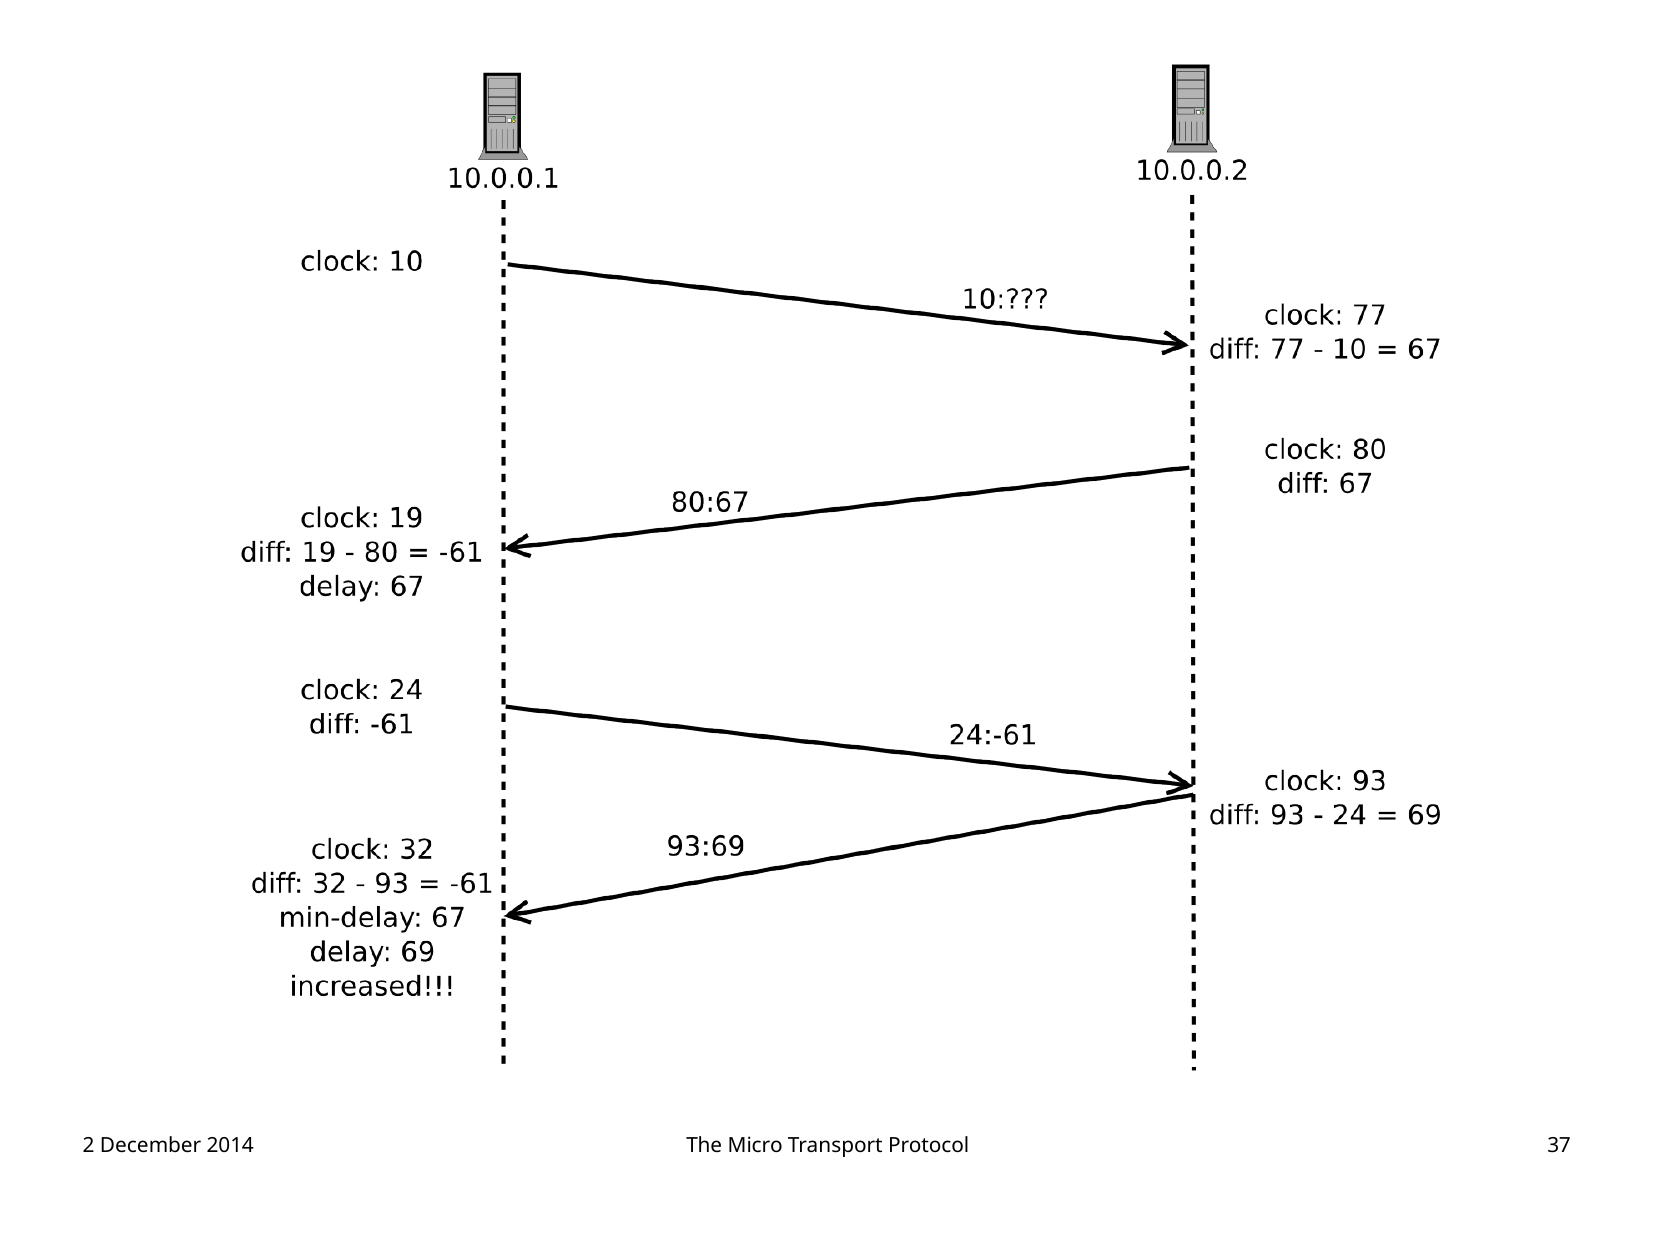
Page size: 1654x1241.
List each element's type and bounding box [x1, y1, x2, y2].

picture [230, 63, 1449, 1072]
